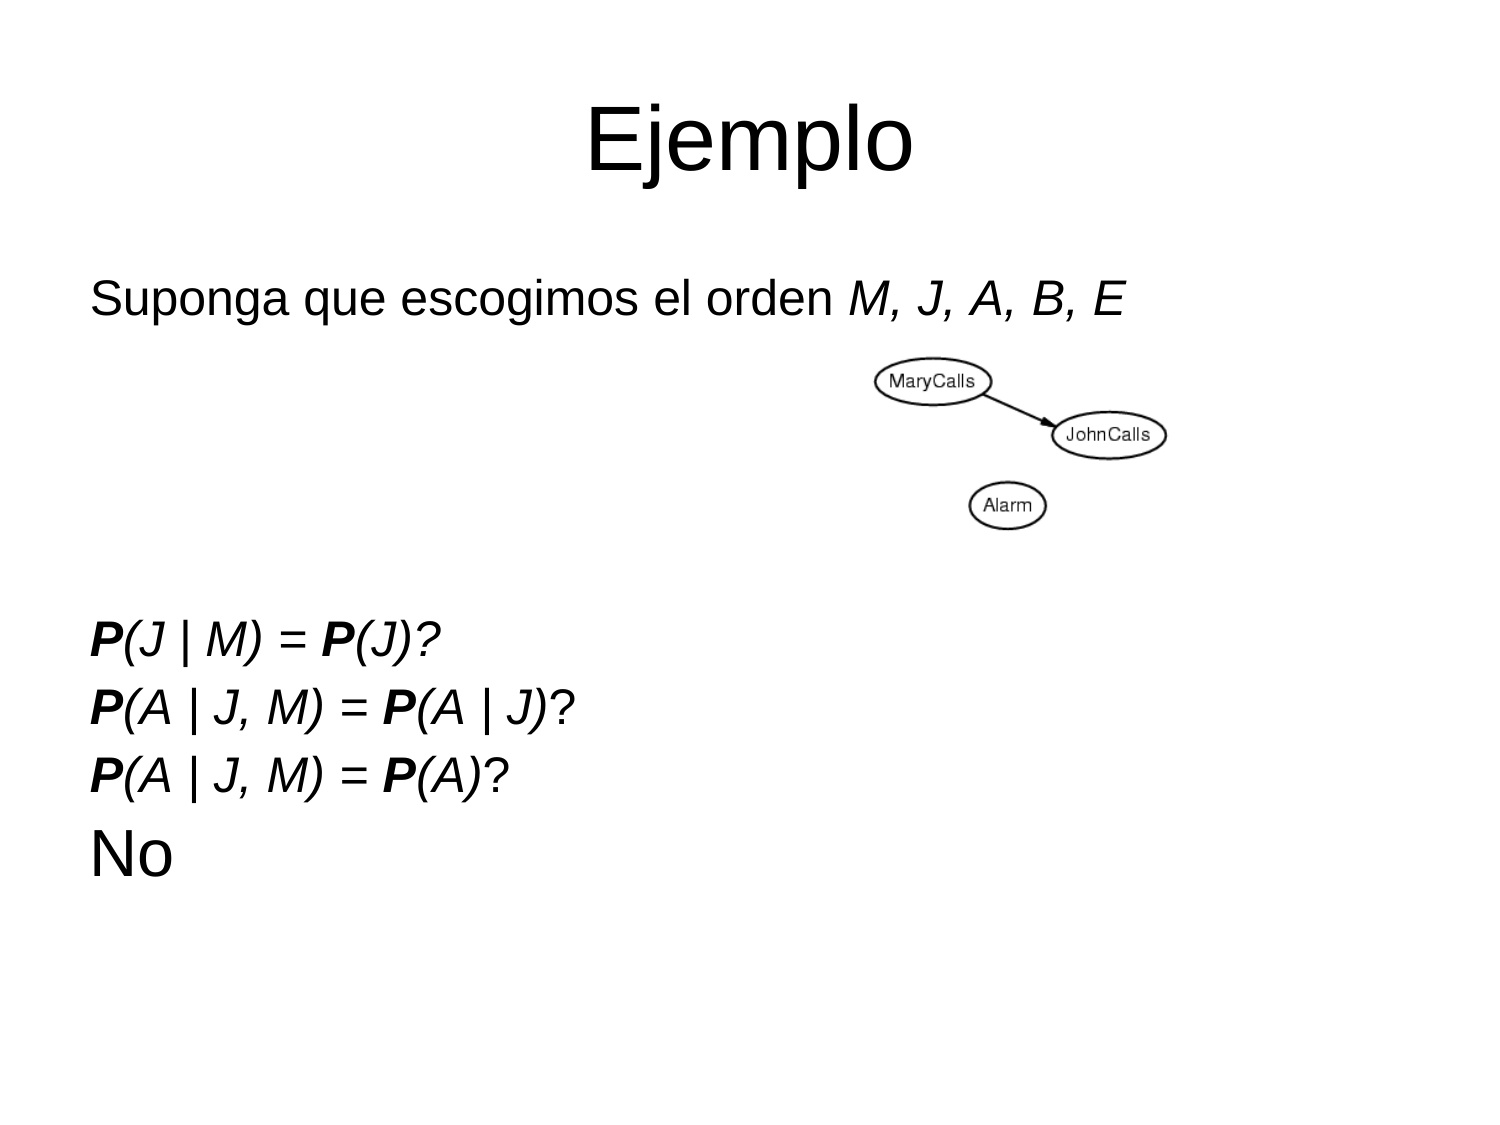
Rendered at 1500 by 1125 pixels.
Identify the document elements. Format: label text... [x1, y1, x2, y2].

picture [825, 349, 1225, 699]
title Ejemplo [75, 45, 1426, 233]
list Suponga que escogimos el orden M, J, A, B, E P(J | M) = P(J)? P(A | J, M) = P(A | J)? P(A | J, M) = P(A)? No [75, 262, 1426, 1006]
